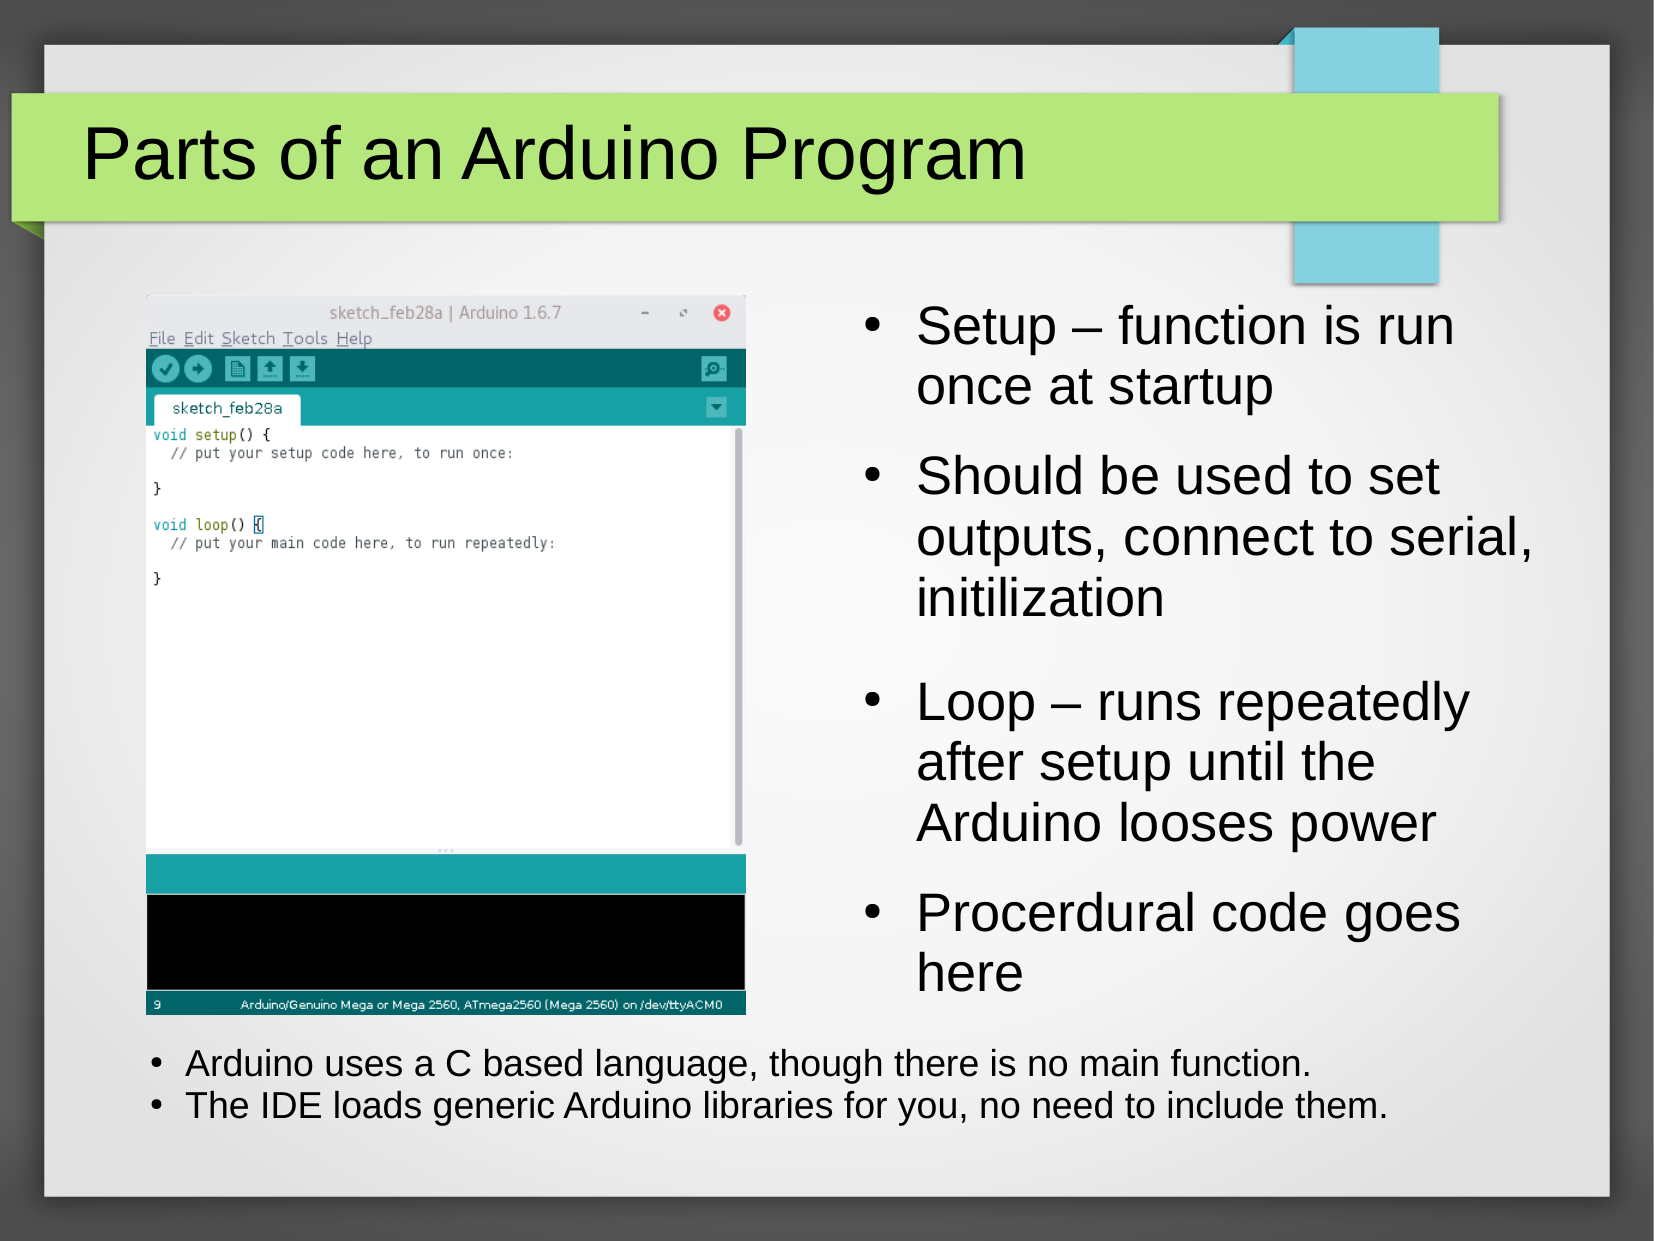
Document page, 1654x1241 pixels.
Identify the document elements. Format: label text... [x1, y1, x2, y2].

text_box Arduino uses a C based language, though there is no main function. The IDE loads generic Arduino libraries for you, no need to include them. [135, 1035, 1546, 1206]
picture [0, 0, 1654, 1241]
list Loop – runs repeatedly after setup until the Arduino looses power Procerdural code goes here [845, 670, 1572, 1015]
title Parts of an Arduino Program [82, 94, 1264, 213]
list Setup – function is run once at startup Should be used to set outputs, connect to serial, initilization [845, 295, 1572, 639]
